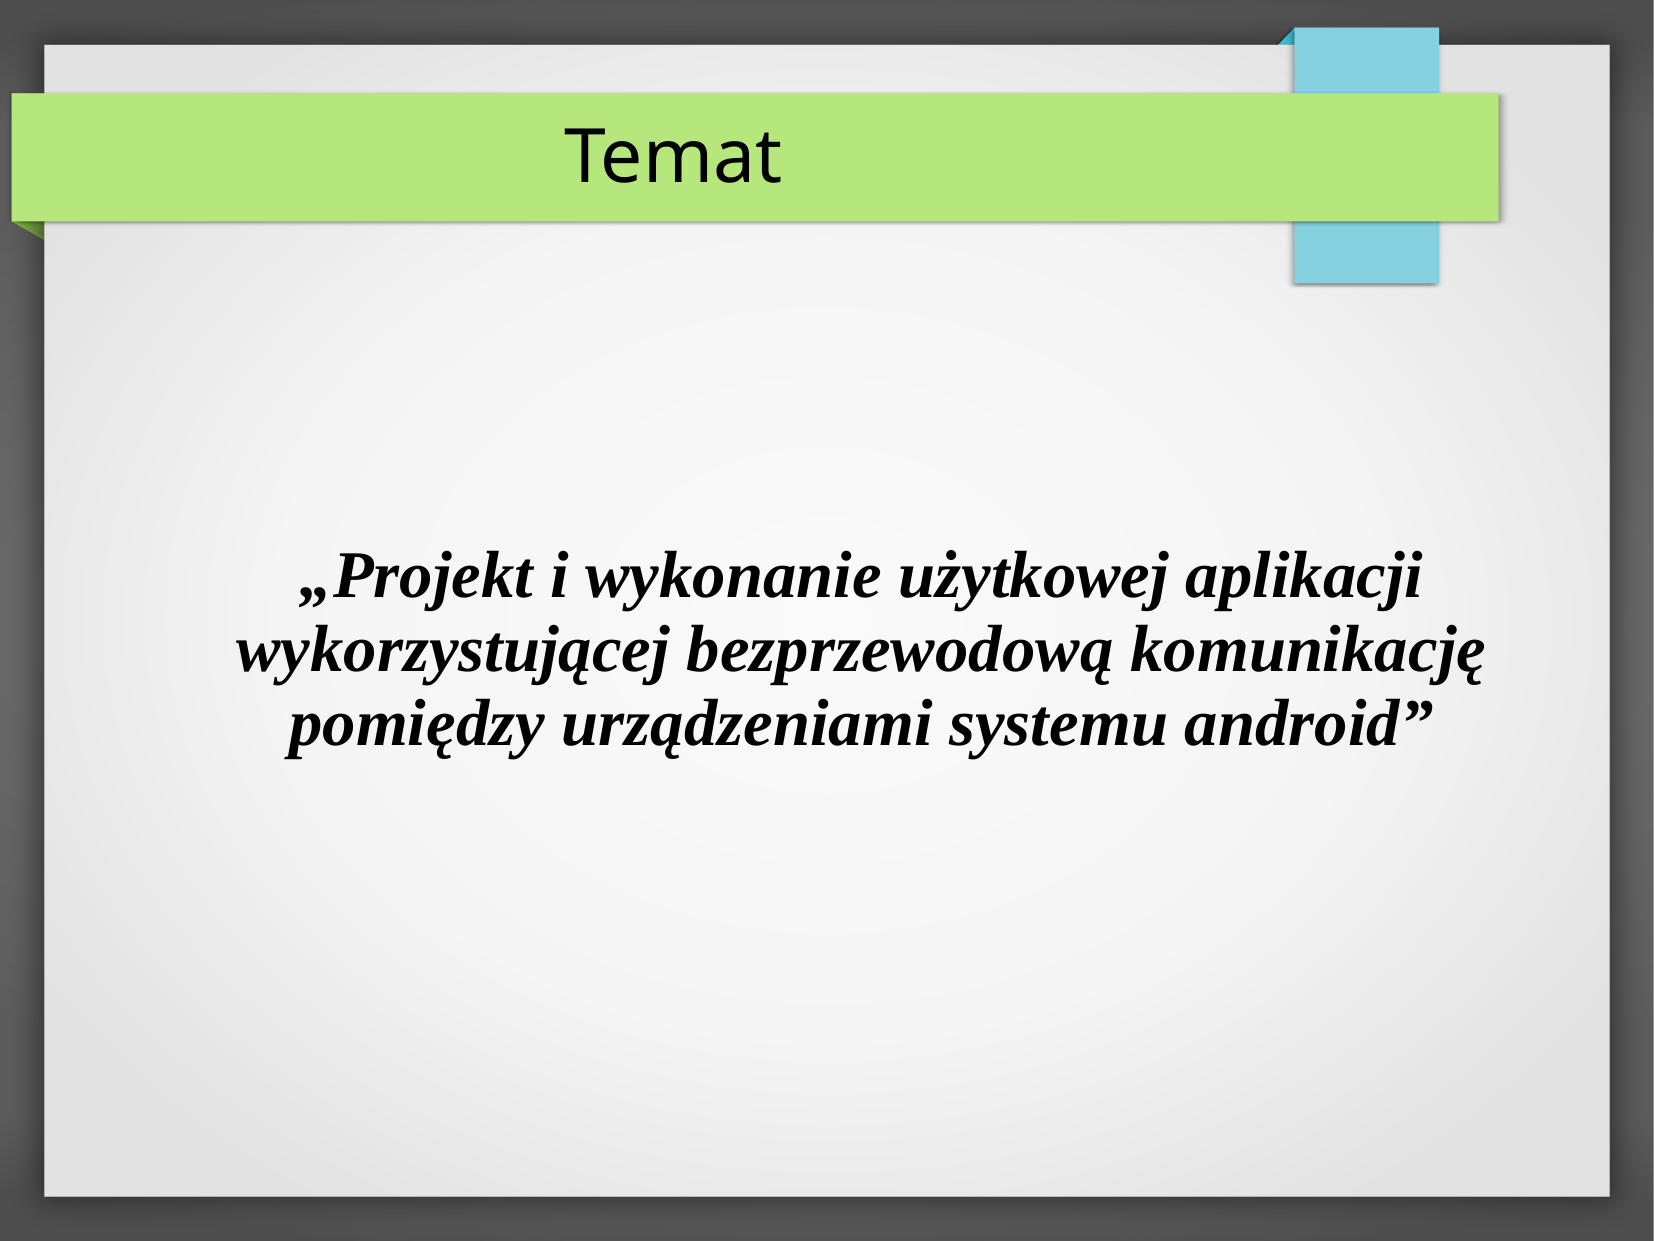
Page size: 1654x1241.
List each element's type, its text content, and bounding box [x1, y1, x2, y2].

title Temat [82, 94, 1264, 213]
list „Projekt i wykonanie użytkowej aplikacji wykorzystującej bezprzewodową komunikację pomiędzy urządzeniami systemu android” [82, 330, 1571, 1050]
picture [0, 0, 1654, 1241]
